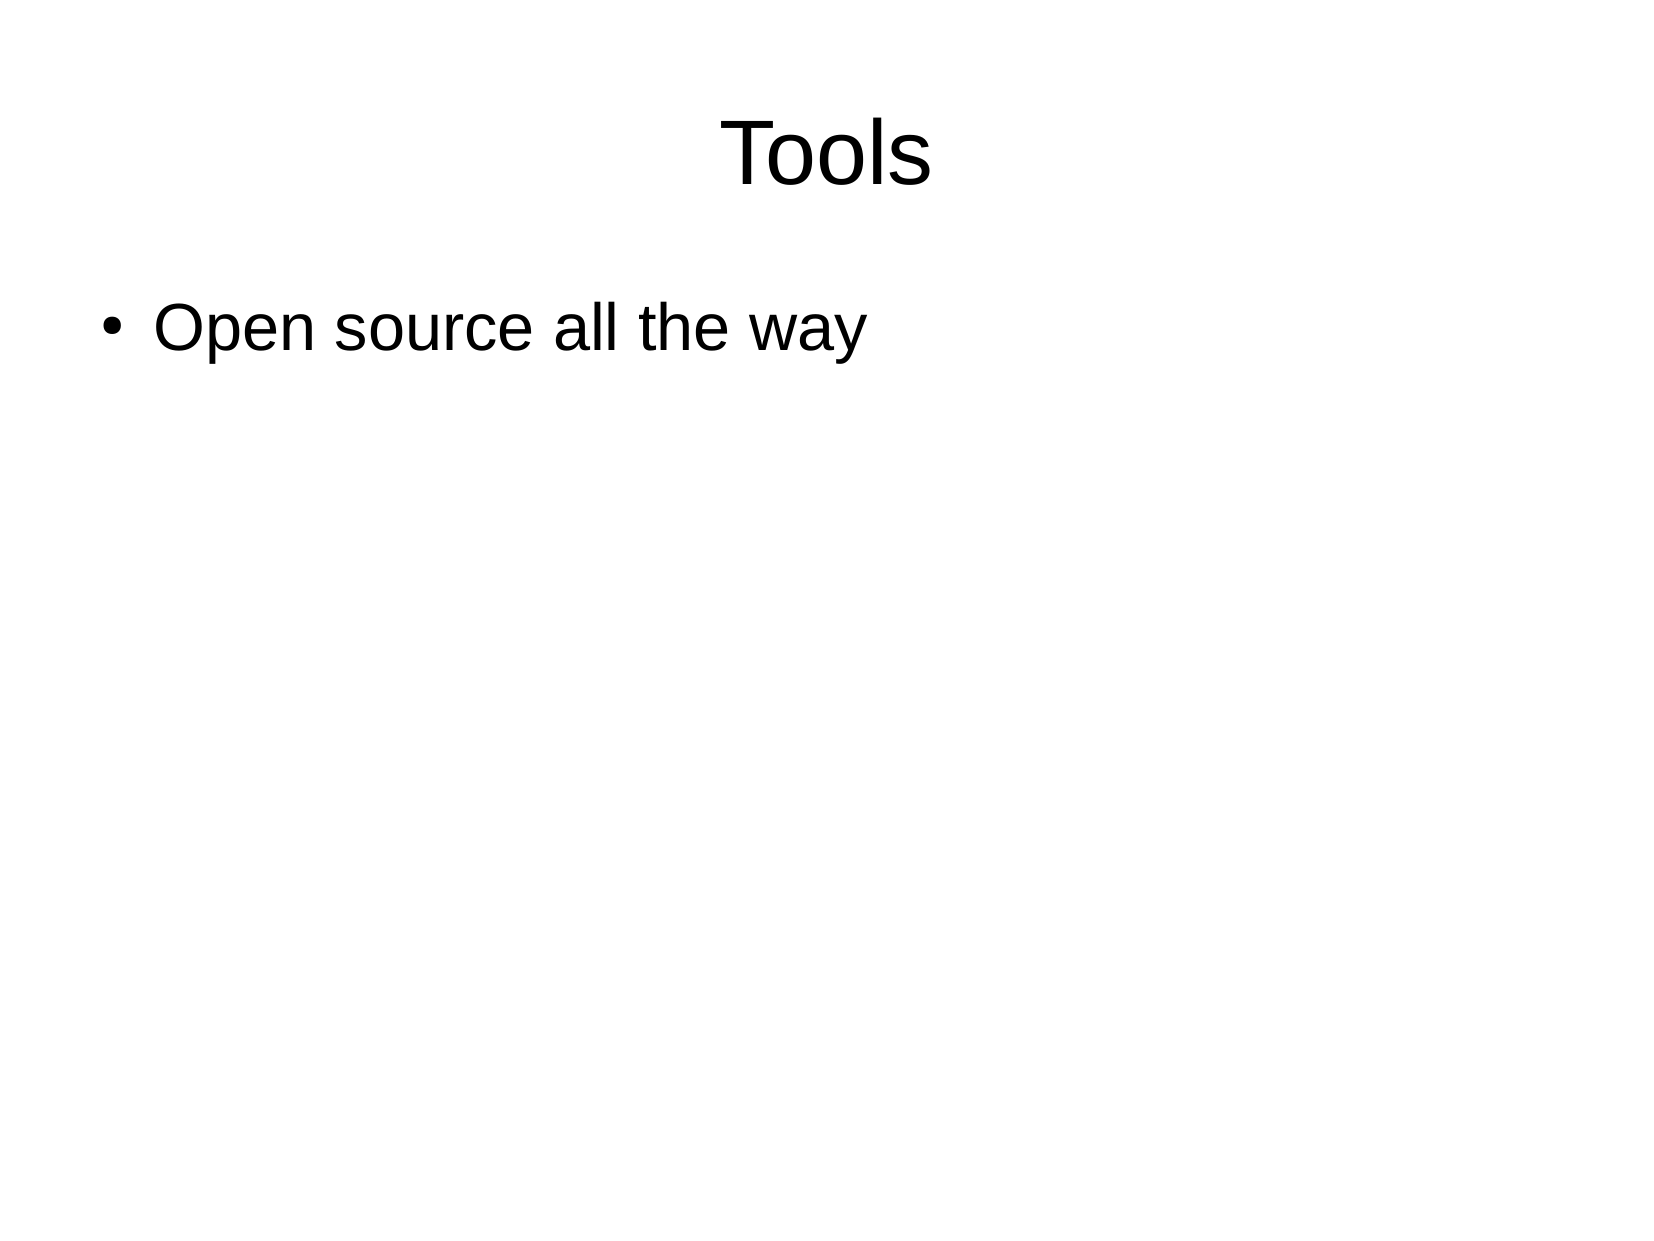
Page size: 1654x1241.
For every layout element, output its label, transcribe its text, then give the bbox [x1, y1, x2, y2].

list Open source all the way [82, 290, 1538, 1010]
title Tools [82, 49, 1571, 257]
